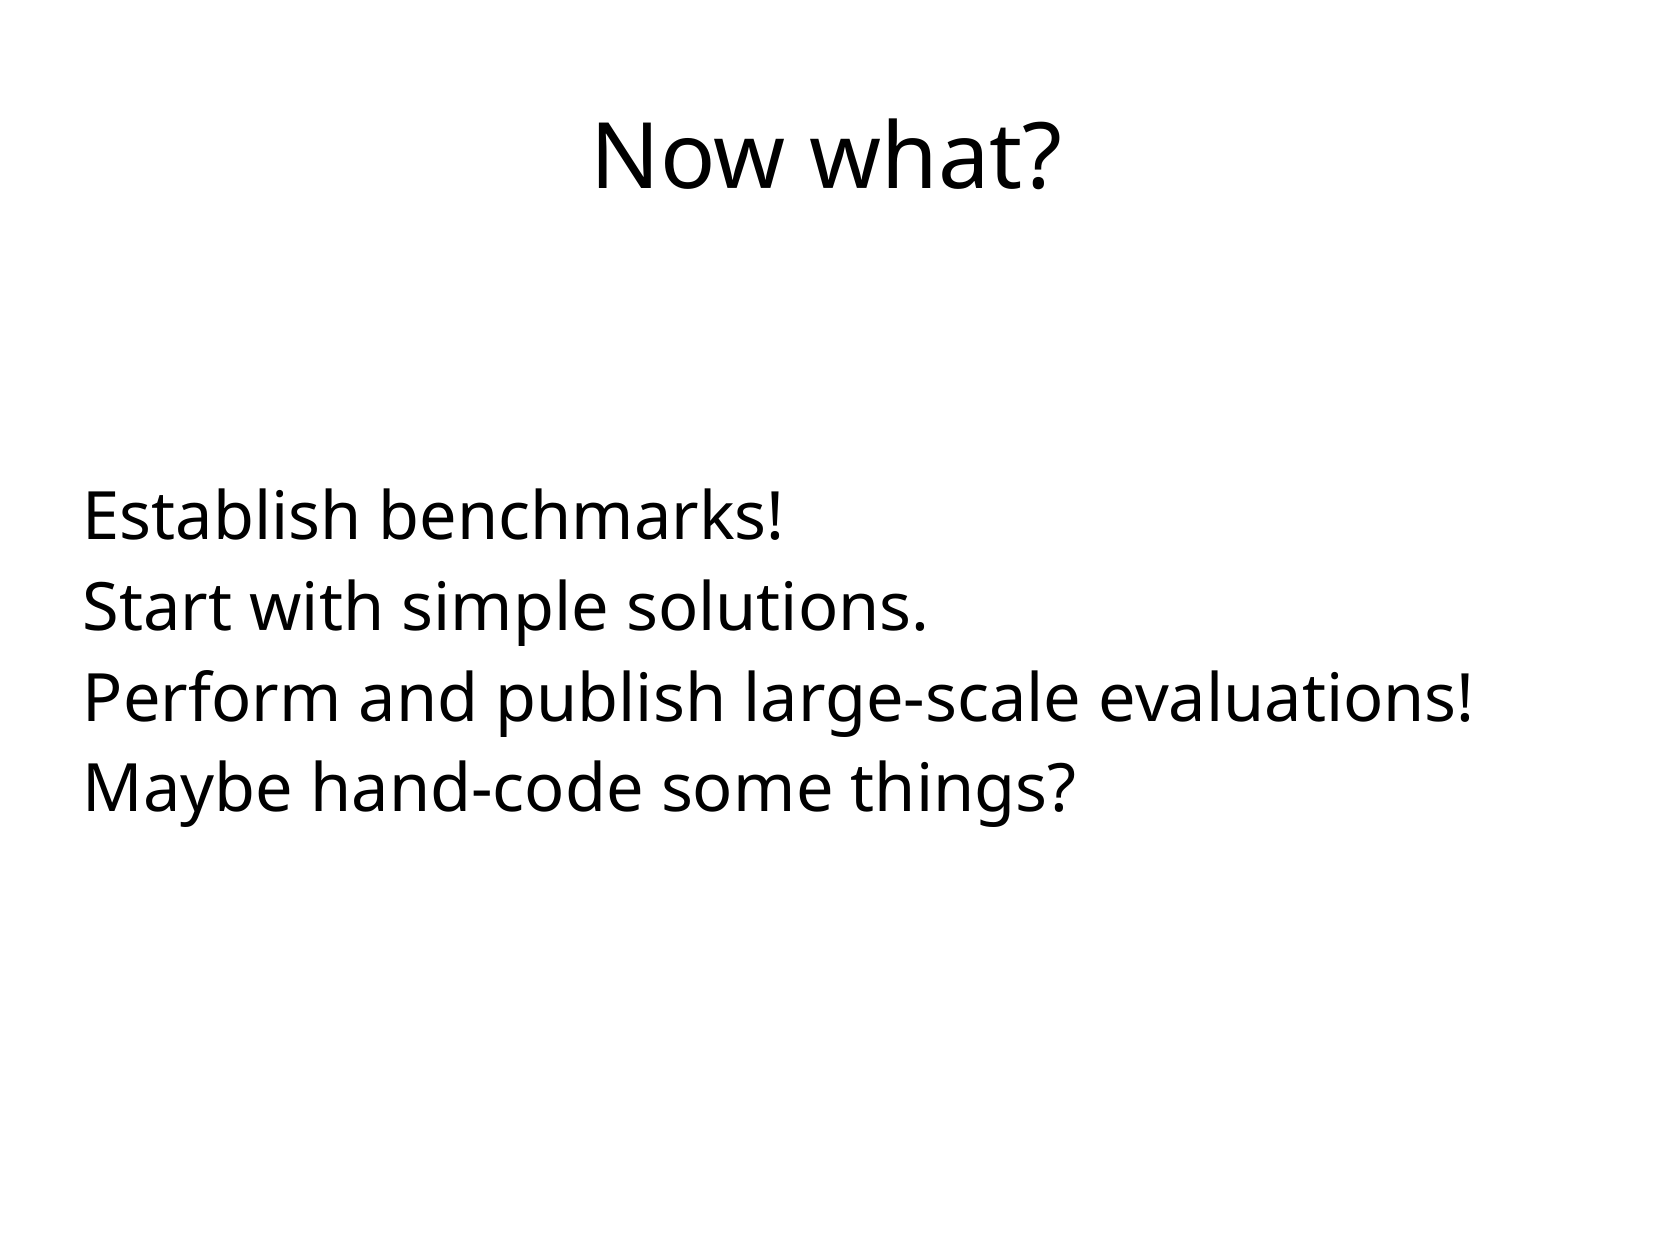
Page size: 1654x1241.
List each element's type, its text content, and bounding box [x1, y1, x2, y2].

subtitle Establish benchmarks! Start with simple solutions. Perform and publish large-scale evaluations! Maybe hand-code some things? [82, 290, 1571, 1010]
title Now what? [82, 49, 1571, 257]
